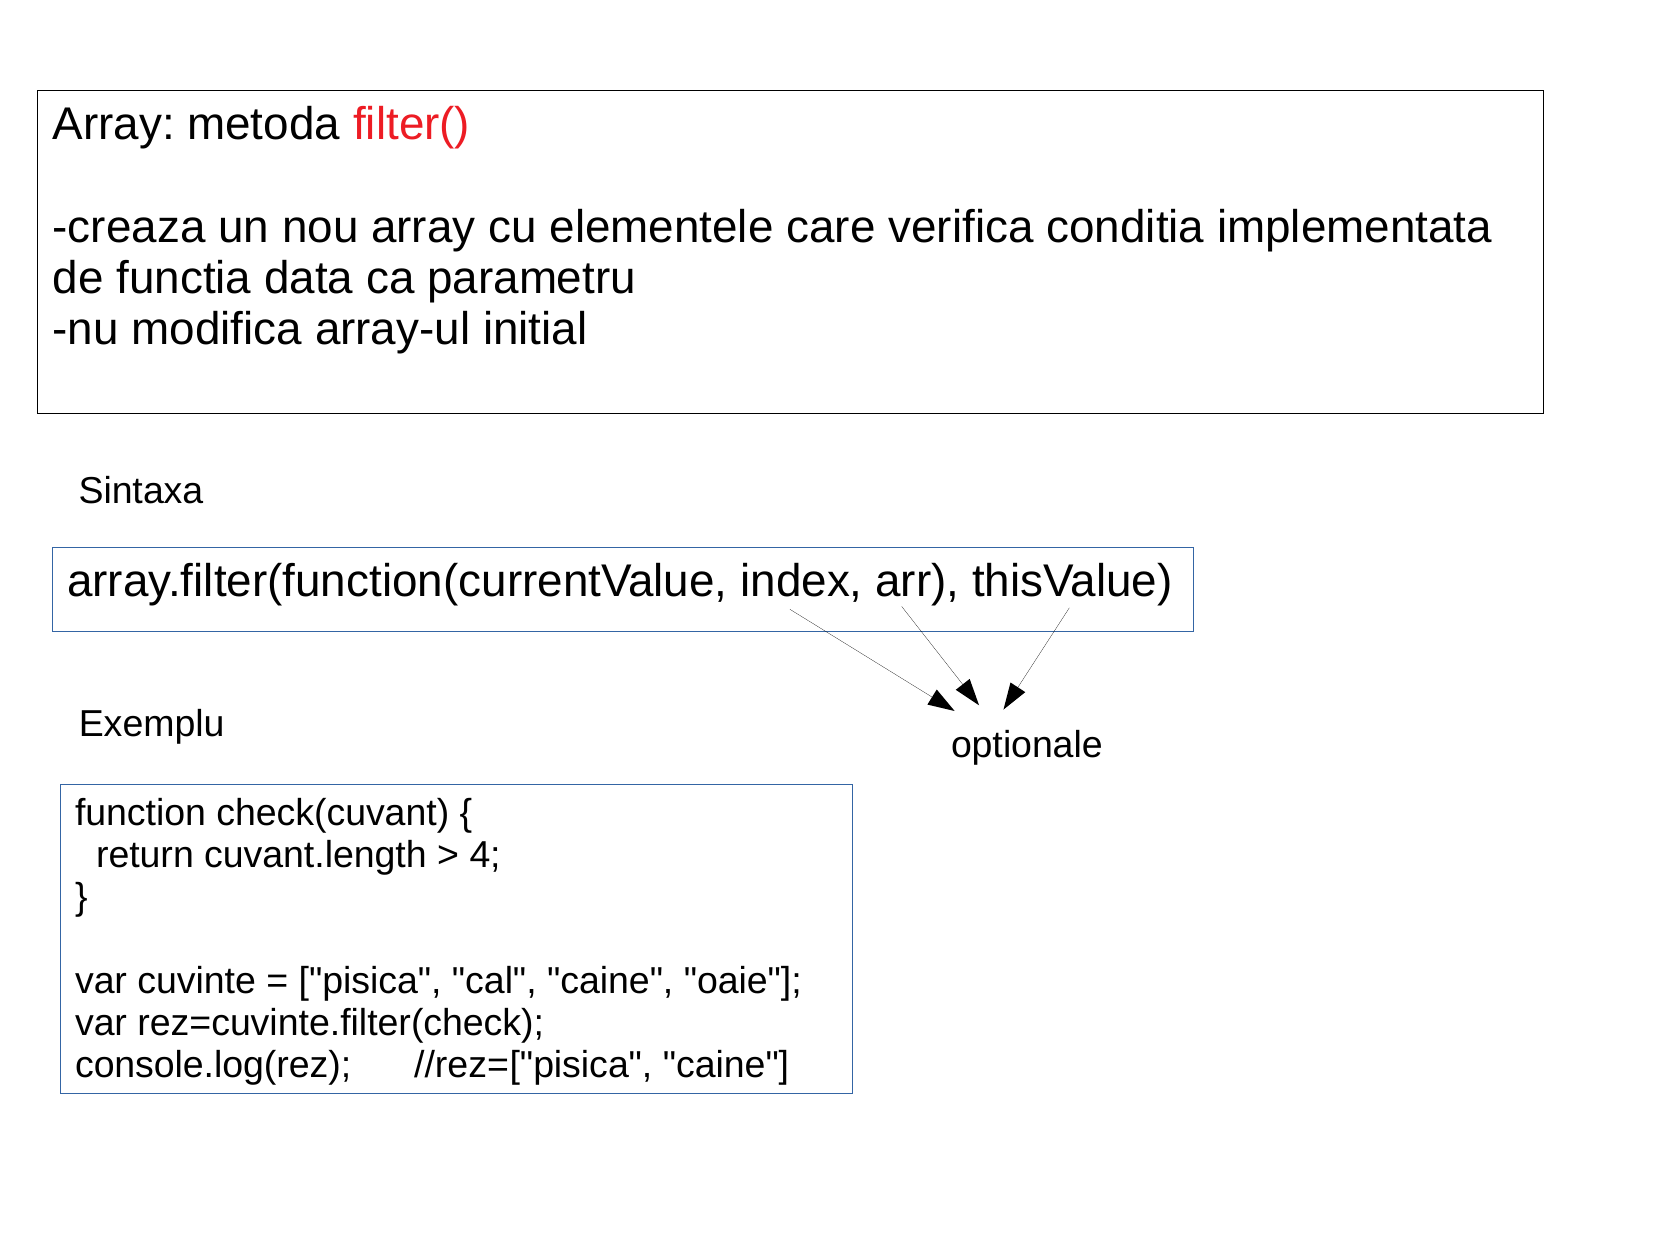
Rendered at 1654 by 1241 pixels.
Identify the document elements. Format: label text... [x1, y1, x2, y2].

text_box array.filter(function(currentValue, index, arr), thisValue) [52, 547, 1194, 632]
text_box Array: metoda filter() -creaza un nou array cu elementele care verifica conditia implementata de functia data ca parametru -nu modifica array-ul initial [37, 90, 1544, 414]
text_box Sintaxa [63, 462, 253, 562]
text_box function check(cuvant) { return cuvant.length > 4; } var cuvinte = ["pisica", "cal", "caine", "oaie"]; var rez=cuvinte.filter(check); console.log(rez); //rez=["pisica", "caine"] [60, 784, 853, 1094]
text_box Exemplu [64, 694, 240, 752]
text_box optionale [936, 715, 1118, 773]
